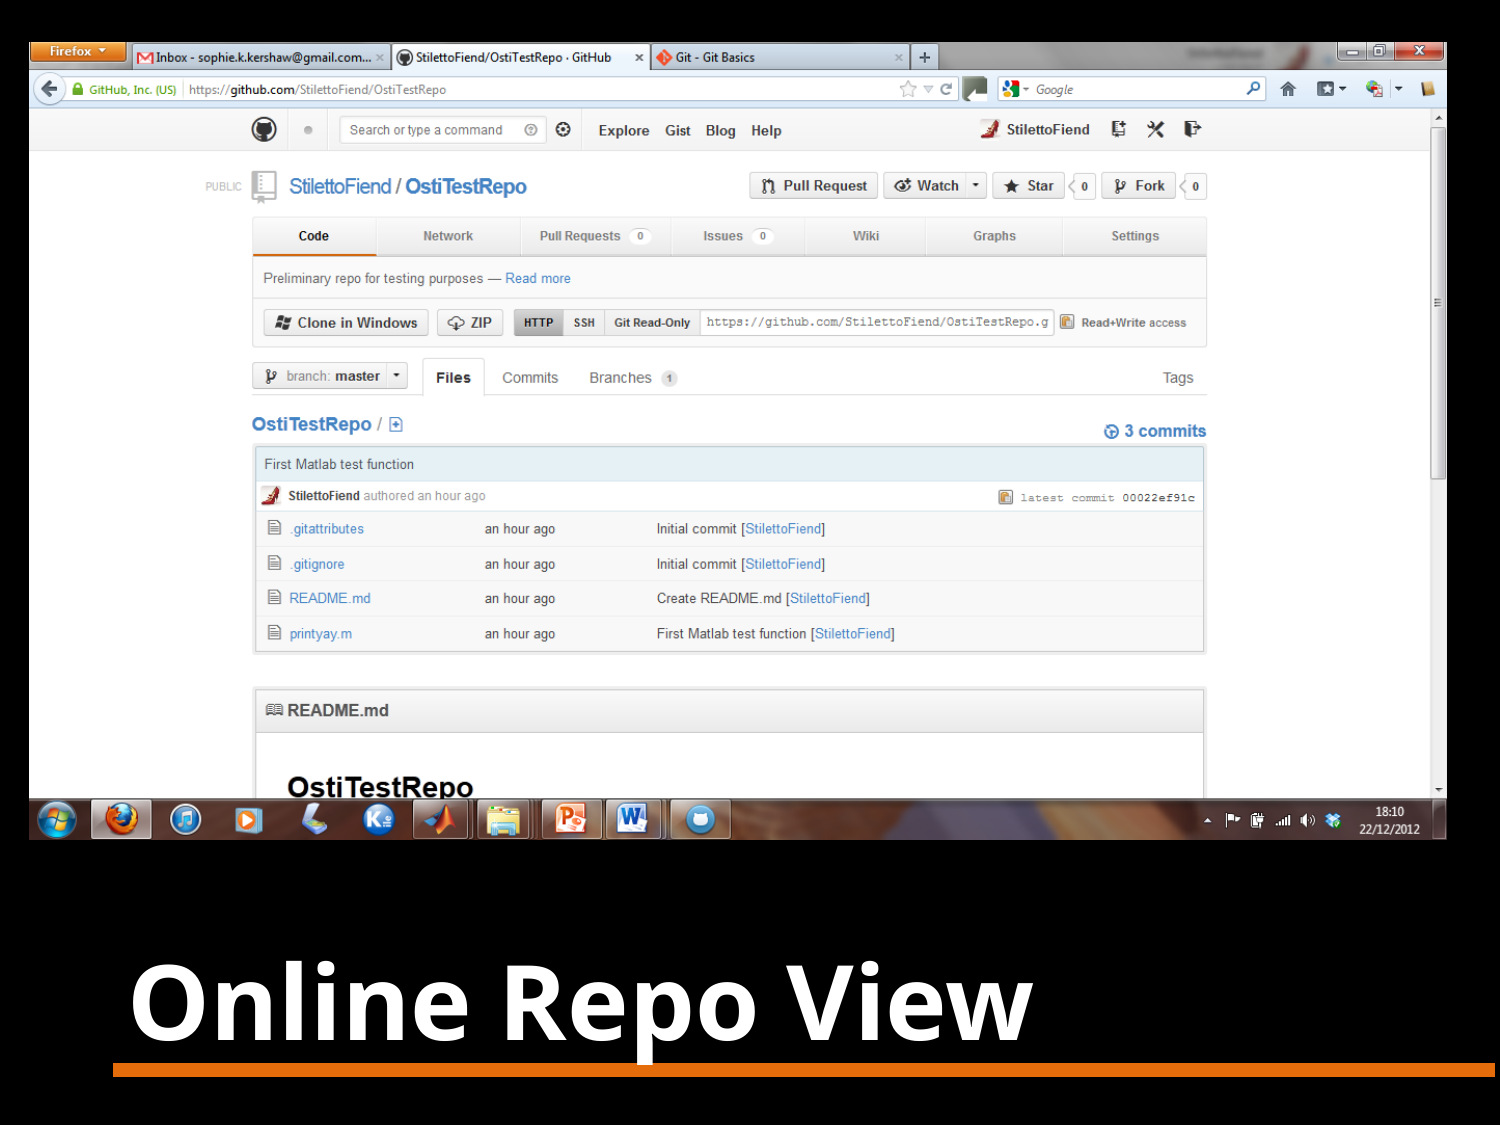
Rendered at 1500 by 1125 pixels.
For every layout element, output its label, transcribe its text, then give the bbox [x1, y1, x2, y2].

text_box Online Repo View [112, 928, 1496, 1071]
picture [29, 42, 1447, 840]
